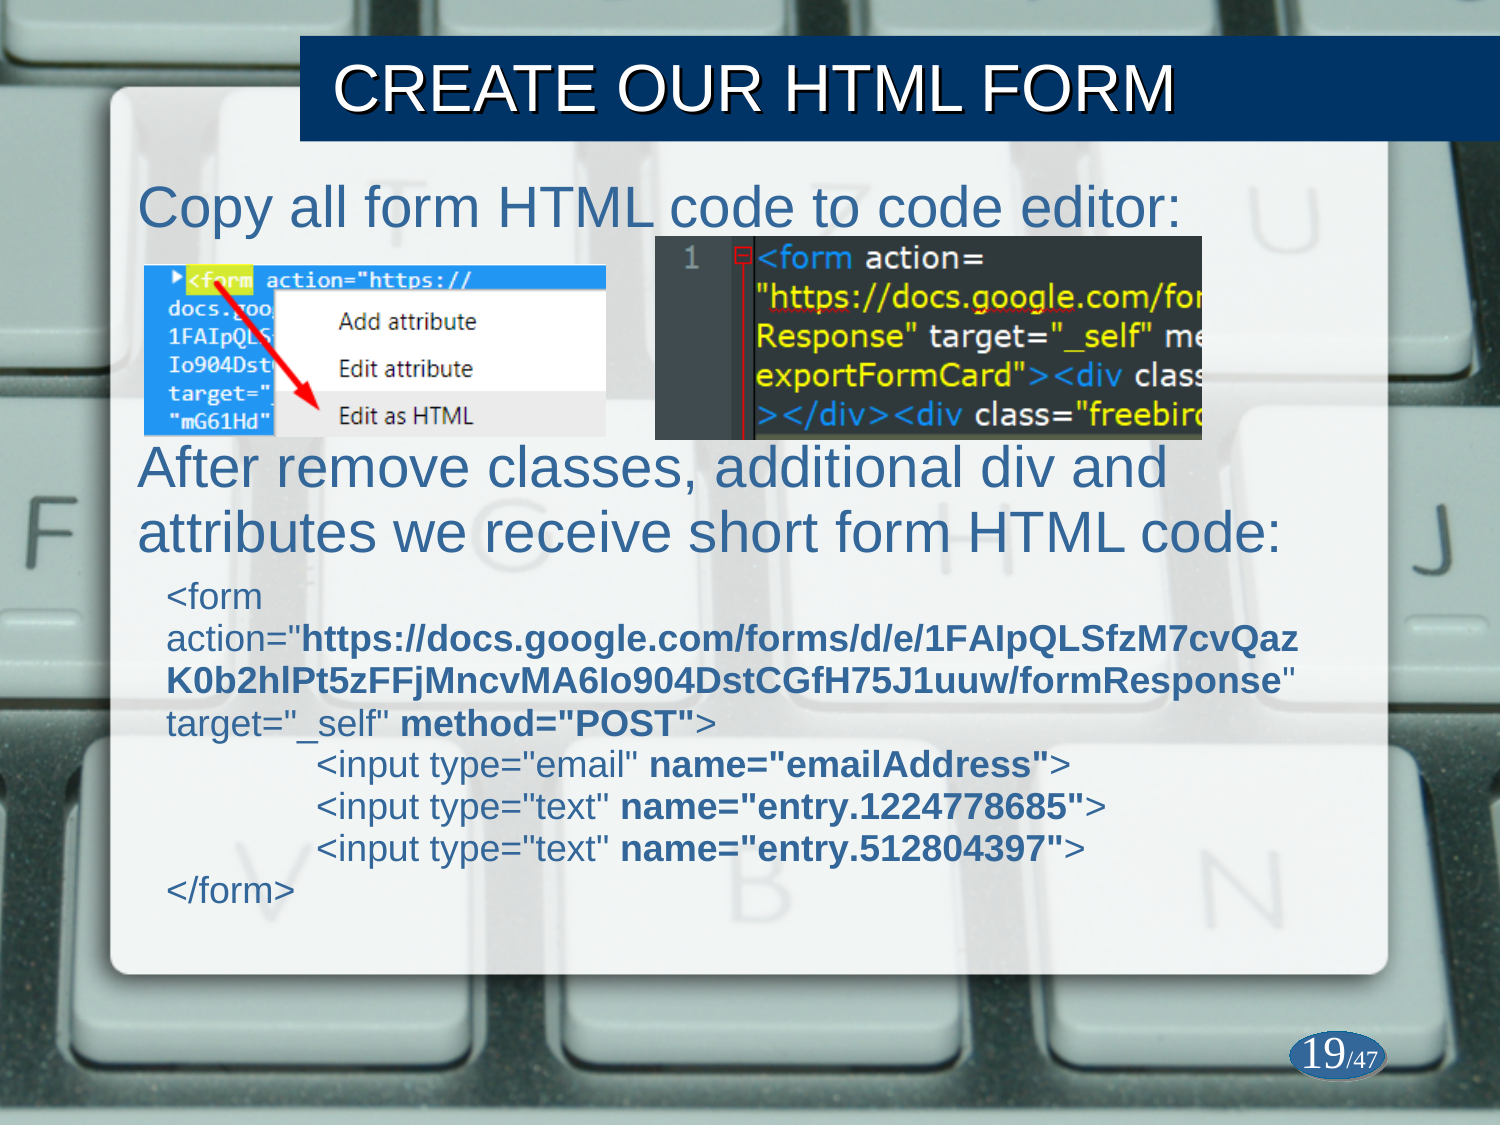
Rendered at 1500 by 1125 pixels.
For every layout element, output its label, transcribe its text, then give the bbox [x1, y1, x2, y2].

text_box <form action="https://docs.google.com/forms/d/e/1FAIpQLSfzM7cvQazK0b2hlPt5zFFjMncvMA6Io904DstCGfH75J1uuw/formResponse" target="_self" method="POST"> <input type="email" name="emailAddress"> <input type="text" name="entry.1224778685"> <input type="text" name="entry.512804397"> </form> [151, 568, 1335, 927]
picture [0, 0, 1500, 1125]
title CREATE OUR HTML FORM [300, 35, 1500, 142]
title Copy all form HTML code to code editor: After remove classes, additional div and attributes we receive short form HTML code: [122, 167, 1384, 835]
